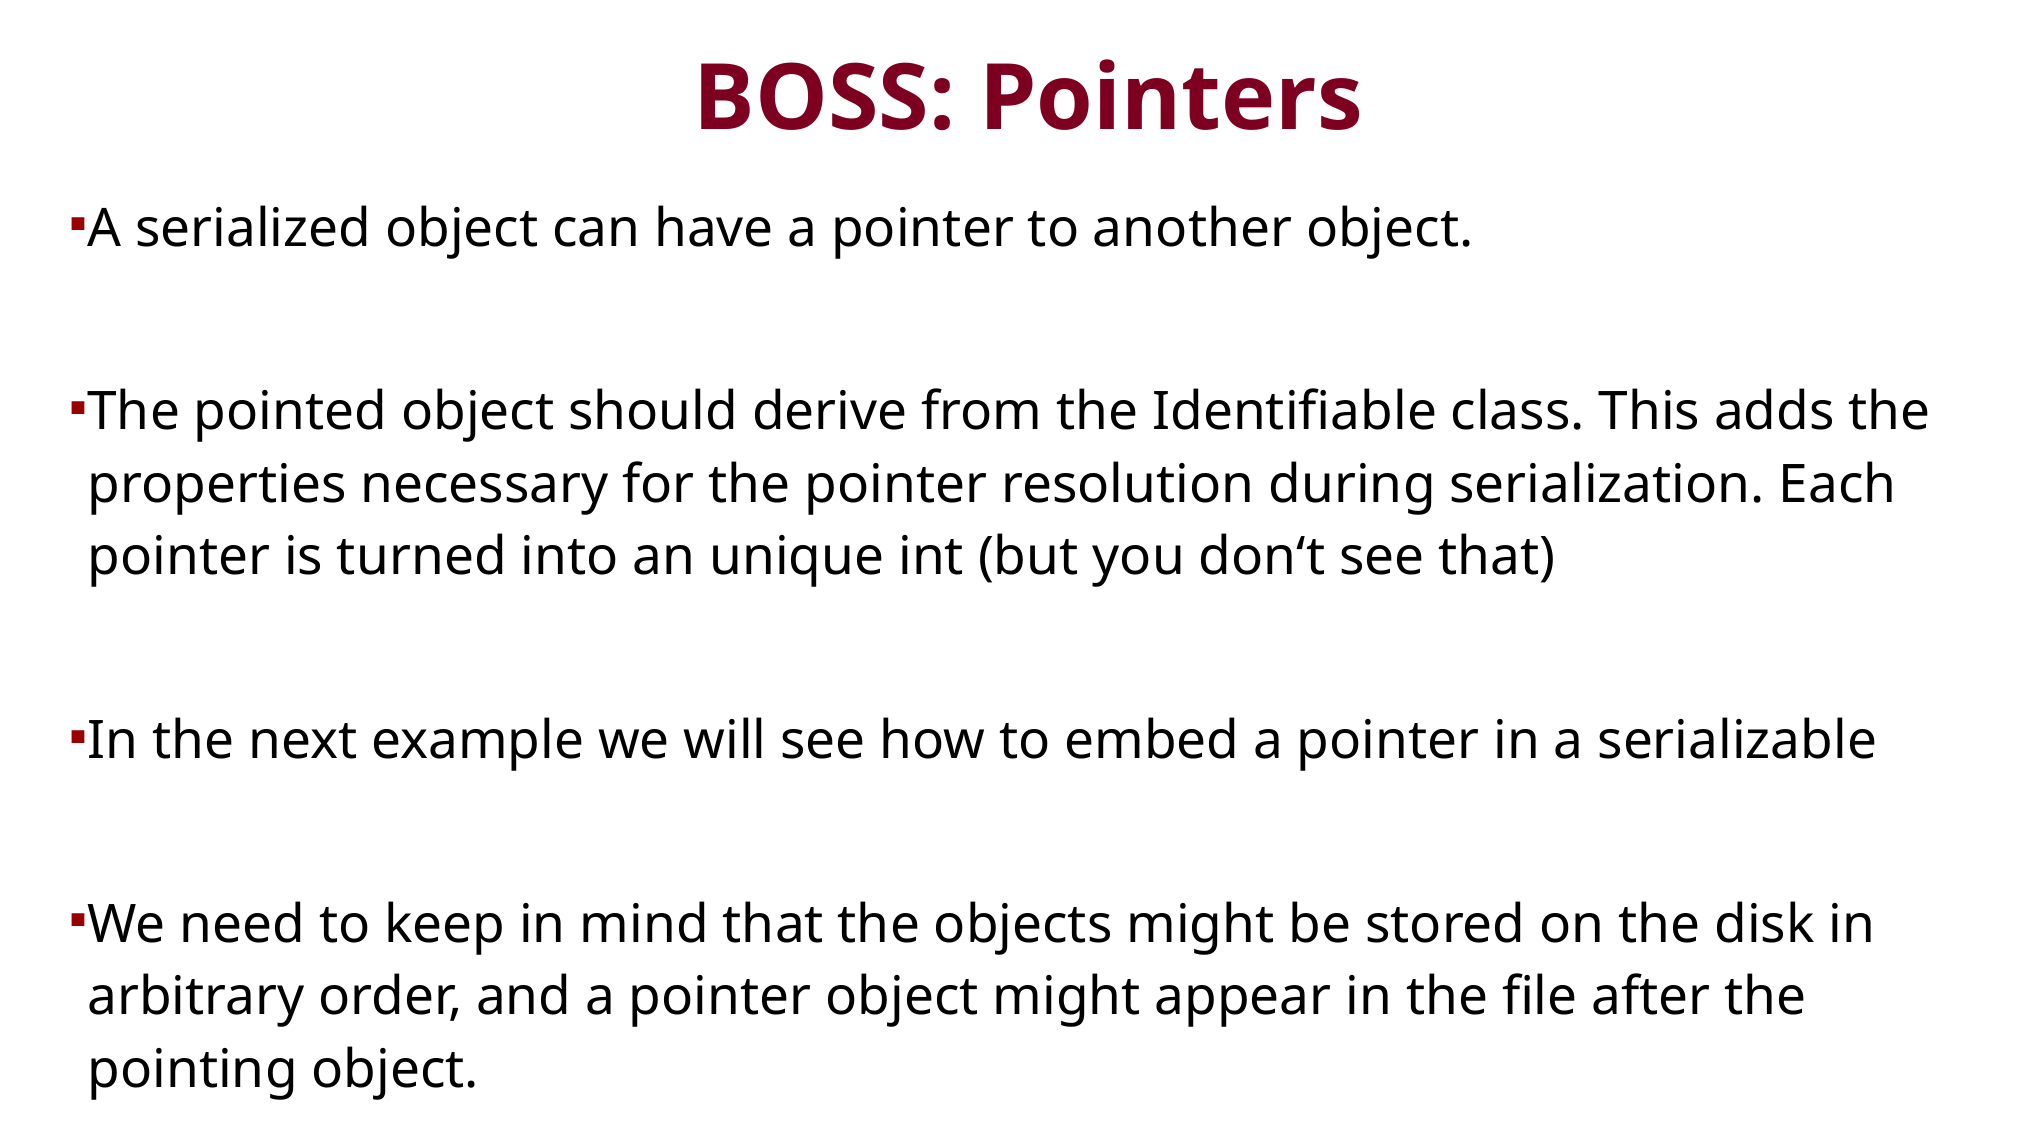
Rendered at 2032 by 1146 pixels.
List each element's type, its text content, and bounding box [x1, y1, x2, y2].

title BOSS: Pointers [37, 10, 2020, 178]
list A serialized object can have a pointer to another object. The pointed object should derive from the Identifiable class. This adds the properties necessary for the pointer resolution during serialization. Each pointer is turned into an unique int (but you don‘t see that) In the next example we will see how to embed a pointer in a serializable We need to keep in mind that the objects might be stored on the disk in arbitrary order, and a pointer object might appear in the file after the pointing object. [59, 188, 1985, 1111]
